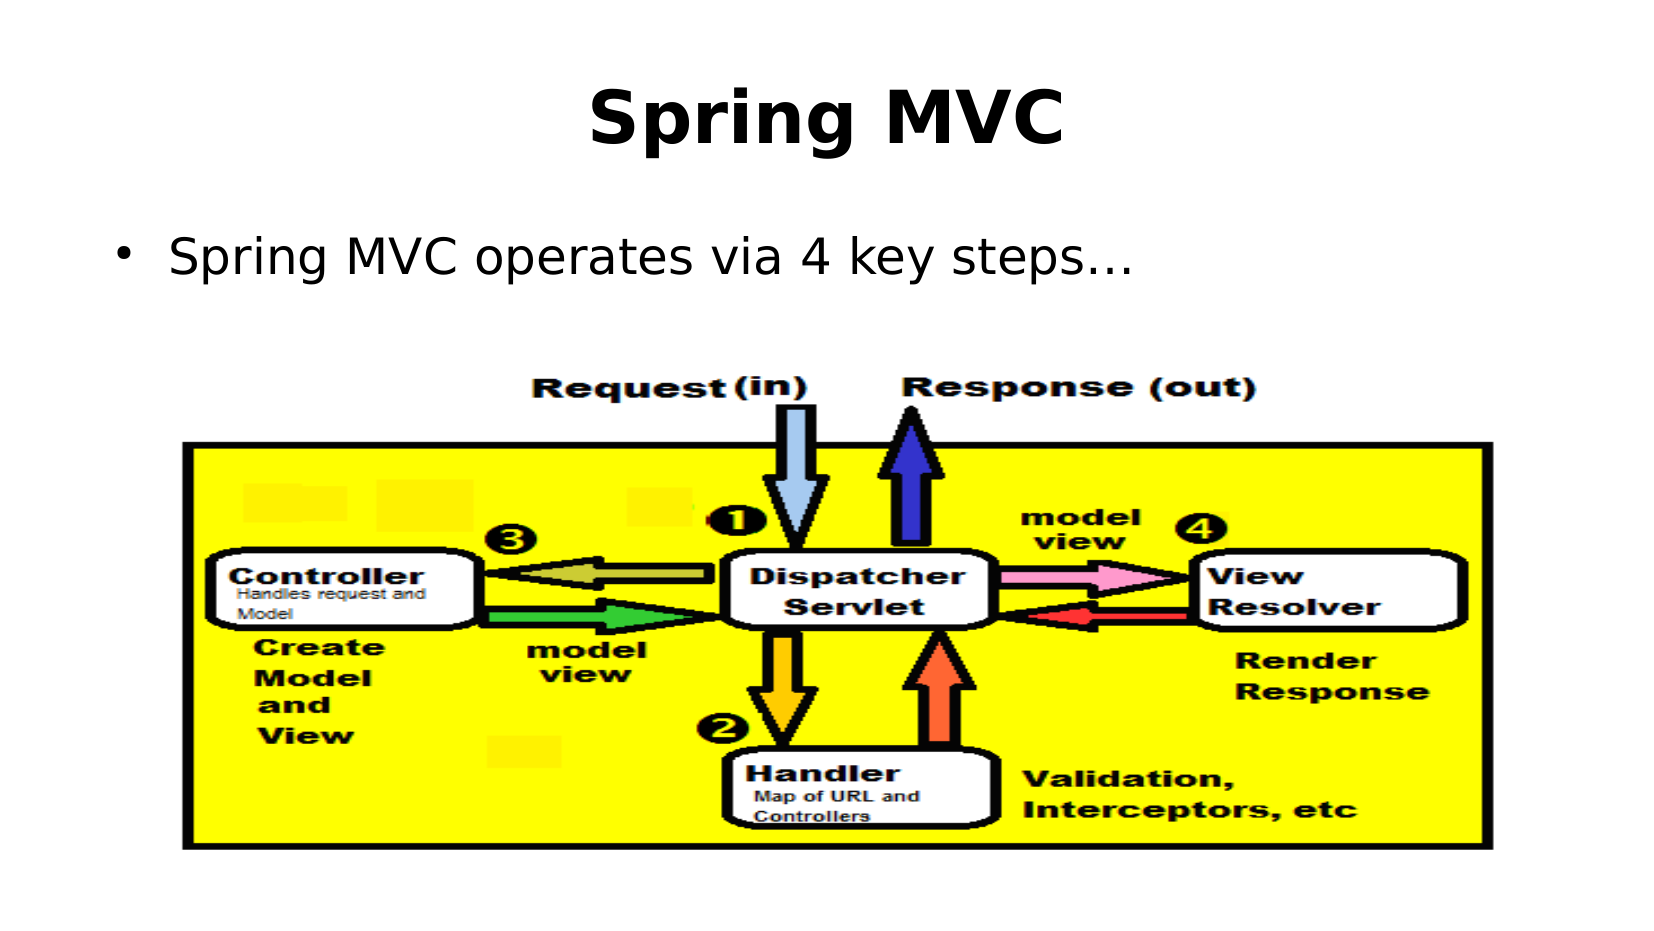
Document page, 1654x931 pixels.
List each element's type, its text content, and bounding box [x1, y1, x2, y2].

title Spring MVC [82, 37, 1571, 193]
chart [156, 372, 1521, 858]
list Spring MVC operates via 4 key steps… [82, 216, 1571, 321]
